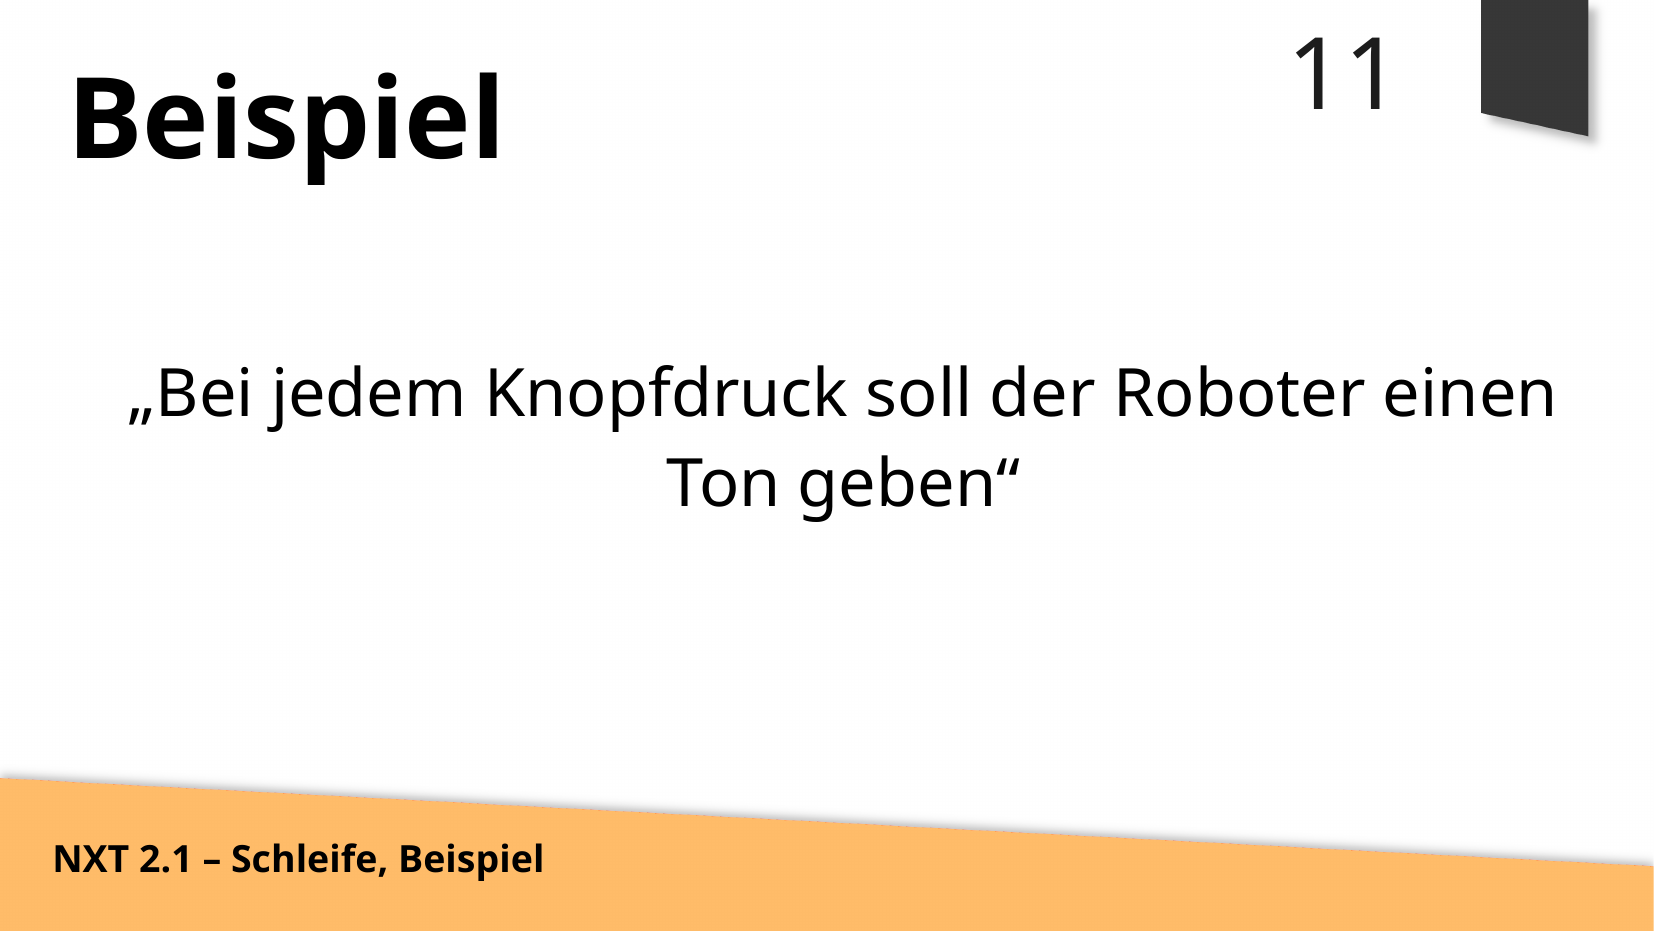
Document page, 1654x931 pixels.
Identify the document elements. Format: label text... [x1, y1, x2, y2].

text_box <number> [1463, 0, 1602, 157]
picture [0, 0, 1654, 931]
text_box NXT 2.1 – Schleife, Beispiel [37, 825, 751, 901]
title Beispiel [67, 24, 1447, 205]
text_box „Bei jedem Knopfdruck soll der Roboter einen Ton geben“ [112, 337, 1576, 713]
